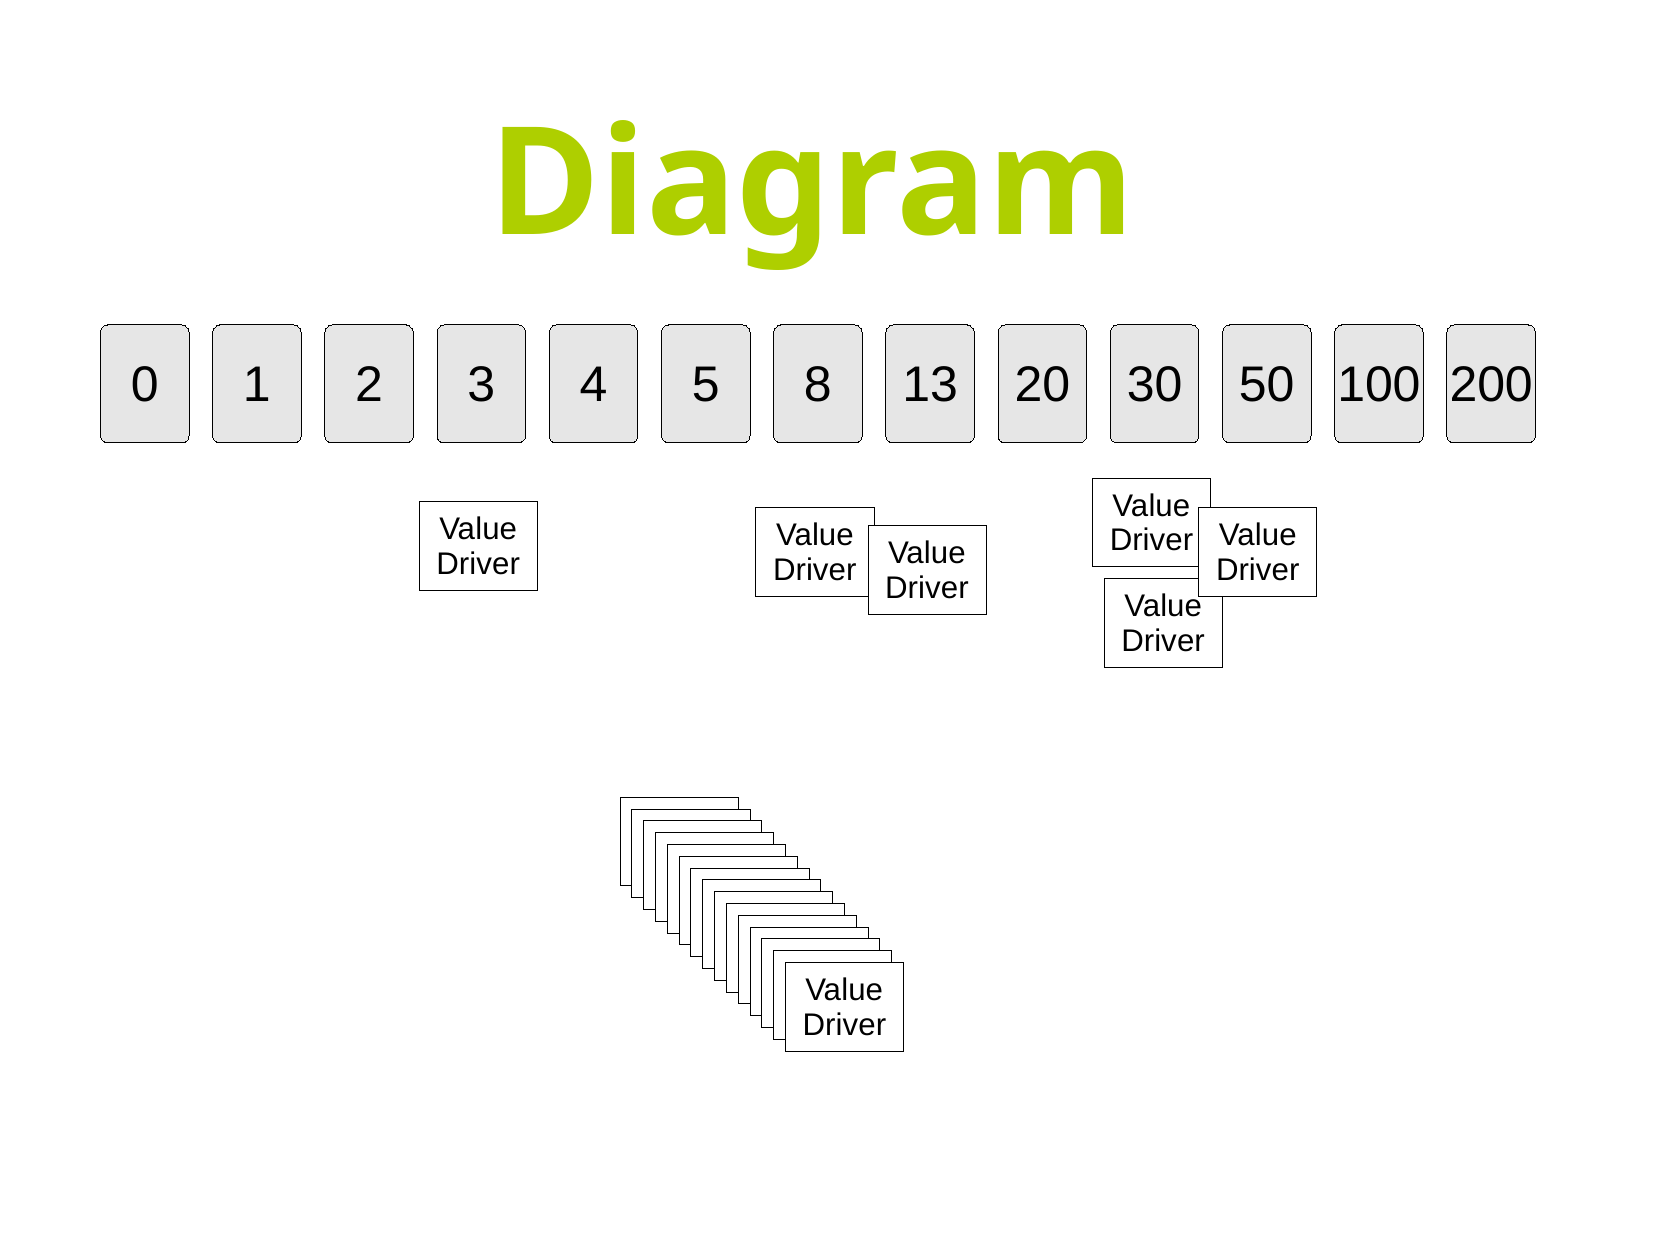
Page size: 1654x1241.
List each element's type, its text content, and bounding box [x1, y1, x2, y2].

text_box Value Driver [773, 950, 892, 1040]
text_box 5 [661, 324, 751, 443]
text_box Value Driver [738, 915, 857, 1004]
text_box Value Driver [643, 820, 762, 910]
text_box Value Driver [1092, 478, 1211, 567]
text_box Value Driver [655, 832, 774, 922]
text_box 8 [773, 324, 863, 443]
text_box Value Driver [620, 797, 739, 886]
text_box Value Driver [755, 507, 875, 597]
text_box Value Driver [785, 962, 904, 1052]
text_box Value Driver [702, 879, 821, 969]
text_box Value Driver [419, 501, 538, 591]
text_box Value Driver [750, 927, 869, 1016]
text_box 13 [885, 324, 975, 443]
text_box 30 [1110, 324, 1199, 443]
text_box 2 [324, 324, 414, 443]
text_box 4 [549, 324, 638, 443]
text_box Value Driver [690, 868, 810, 957]
text_box 0 [100, 324, 190, 443]
text_box Value Driver [667, 844, 786, 934]
text_box 50 [1222, 324, 1312, 443]
text_box Value Driver [726, 903, 845, 993]
text_box 200 [1446, 324, 1536, 443]
text_box 3 [437, 324, 526, 443]
text_box Value Driver [1104, 578, 1223, 668]
text_box 20 [998, 324, 1087, 443]
text_box Value Driver [1198, 507, 1317, 597]
text_box Diagram [88, 87, 1536, 266]
text_box Value Driver [761, 938, 880, 1028]
text_box Value Driver [631, 809, 751, 898]
text_box Value Driver [714, 891, 833, 981]
text_box Value Driver [868, 525, 987, 615]
text_box Value Driver [679, 856, 798, 945]
text_box 1 [212, 324, 302, 443]
text_box 100 [1334, 324, 1424, 443]
